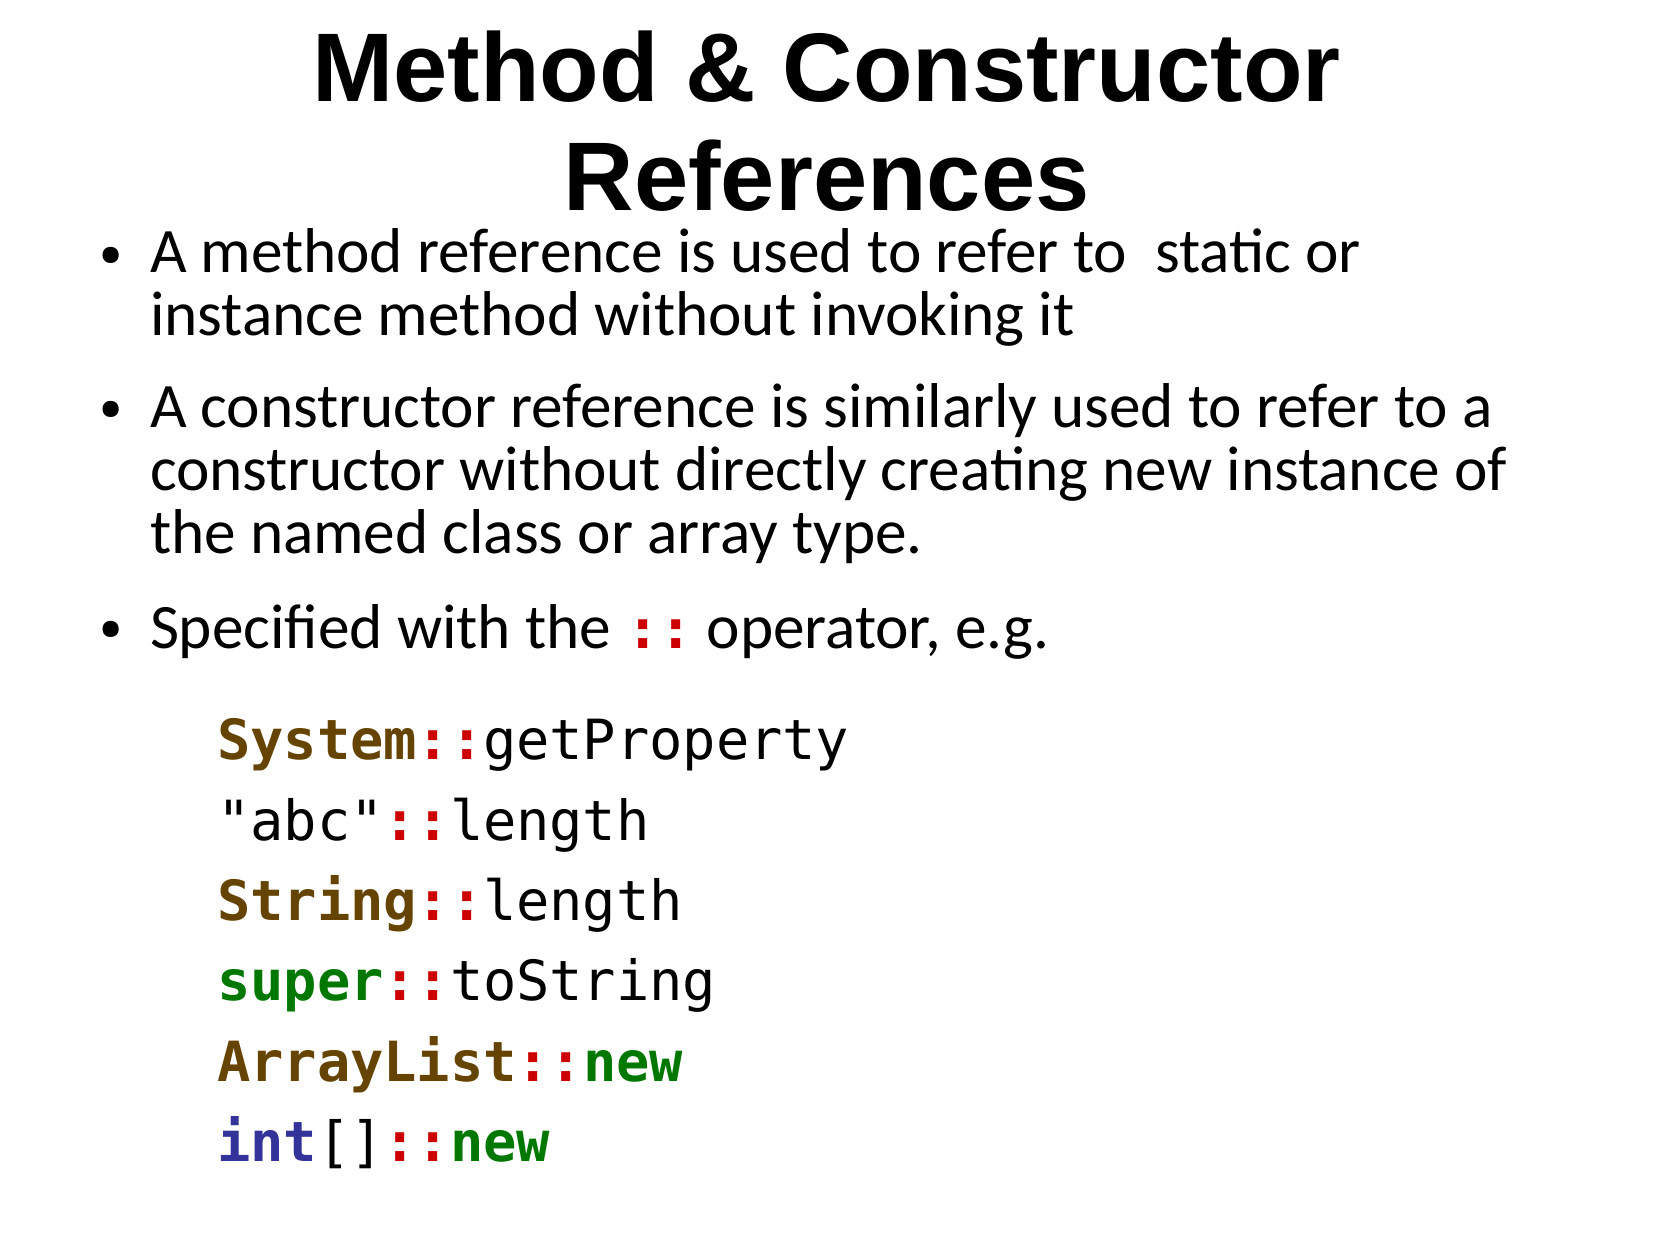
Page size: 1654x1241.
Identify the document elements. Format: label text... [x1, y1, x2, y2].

title Method & Constructor References [82, 12, 1571, 232]
list A method reference is used to refer to static or instance method without invoking it A constructor reference is similarly used to refer to a constructor without directly creating new instance of the named class or array type. Specified with the :: operator, e.g. System::getProperty "abc"::length String::length super::toString ArrayList::new int[]::new [82, 225, 1538, 1186]
